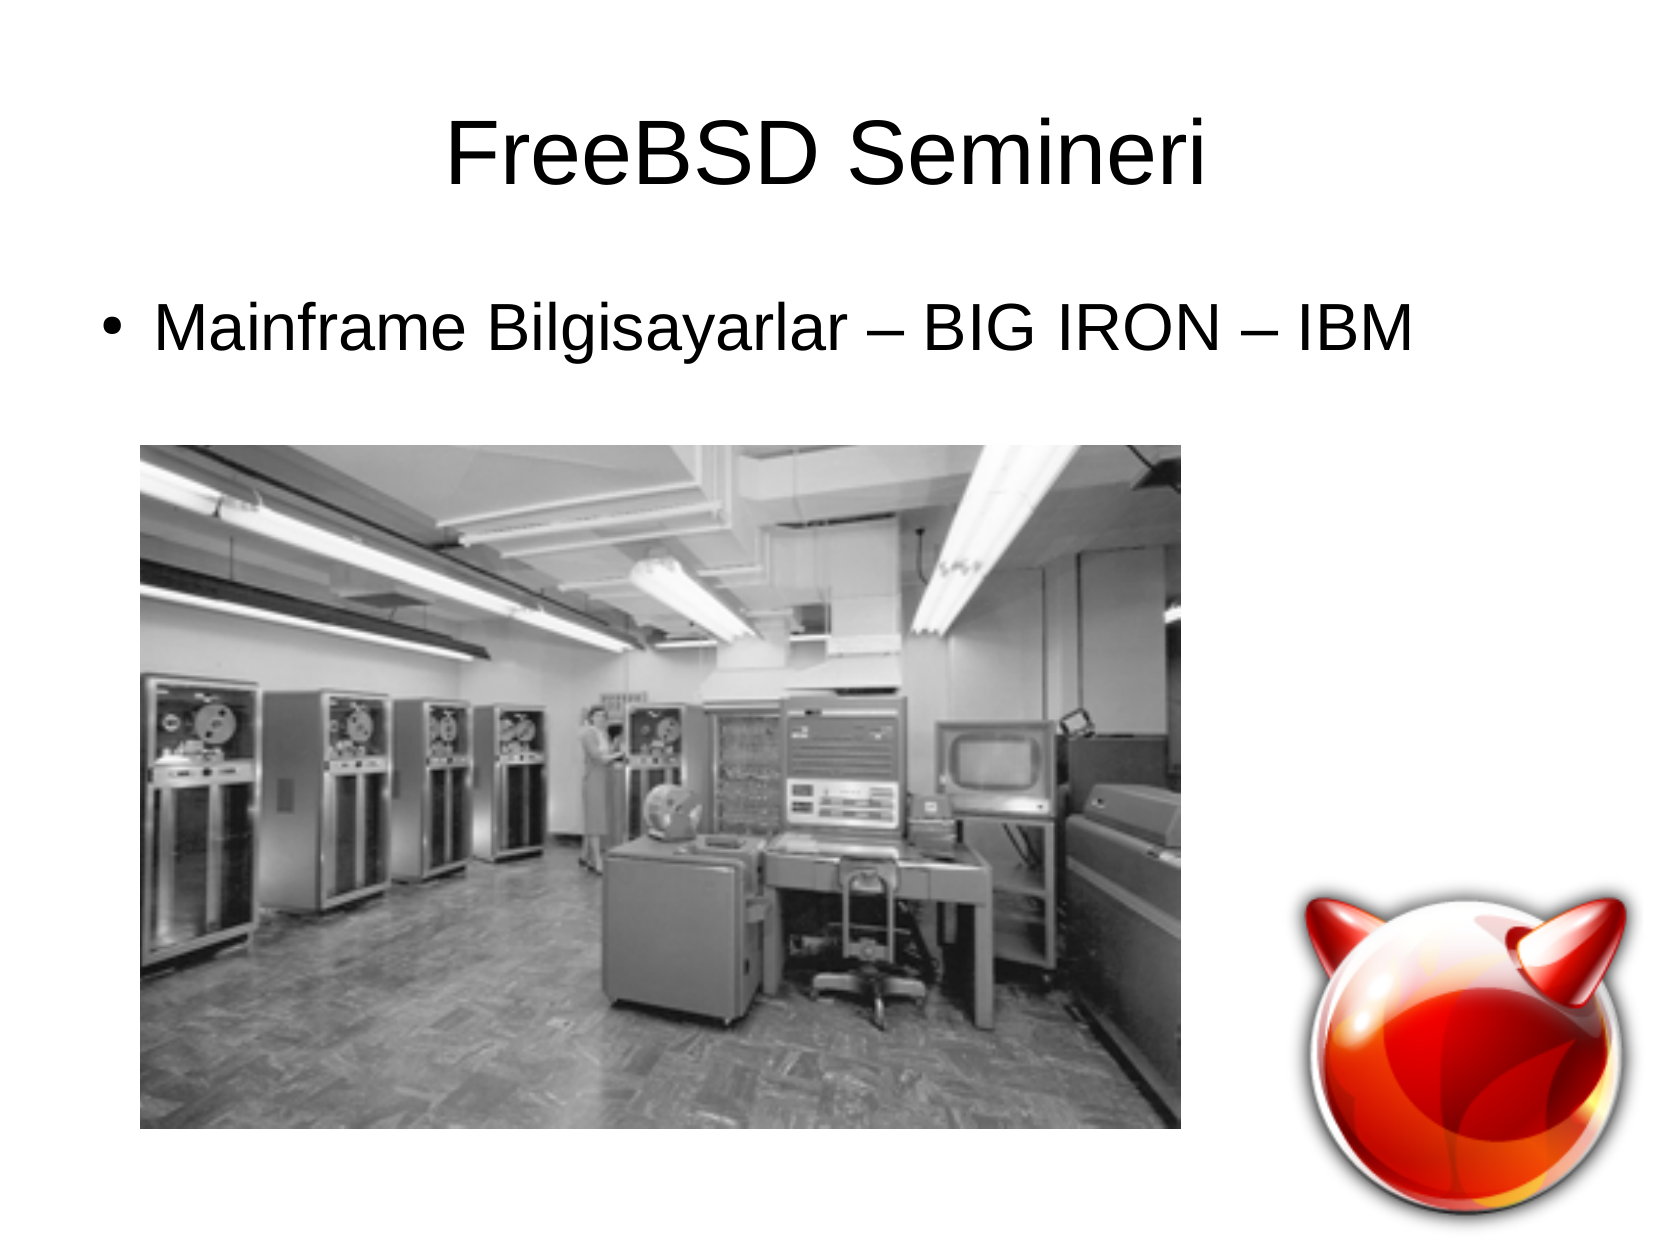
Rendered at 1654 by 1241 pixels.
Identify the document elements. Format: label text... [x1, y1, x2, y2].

picture [1282, 875, 1654, 1241]
list Mainframe Bilgisayarlar – BIG IRON – IBM [82, 290, 1571, 1109]
picture [140, 445, 1181, 1129]
title FreeBSD Semineri [82, 49, 1571, 257]
